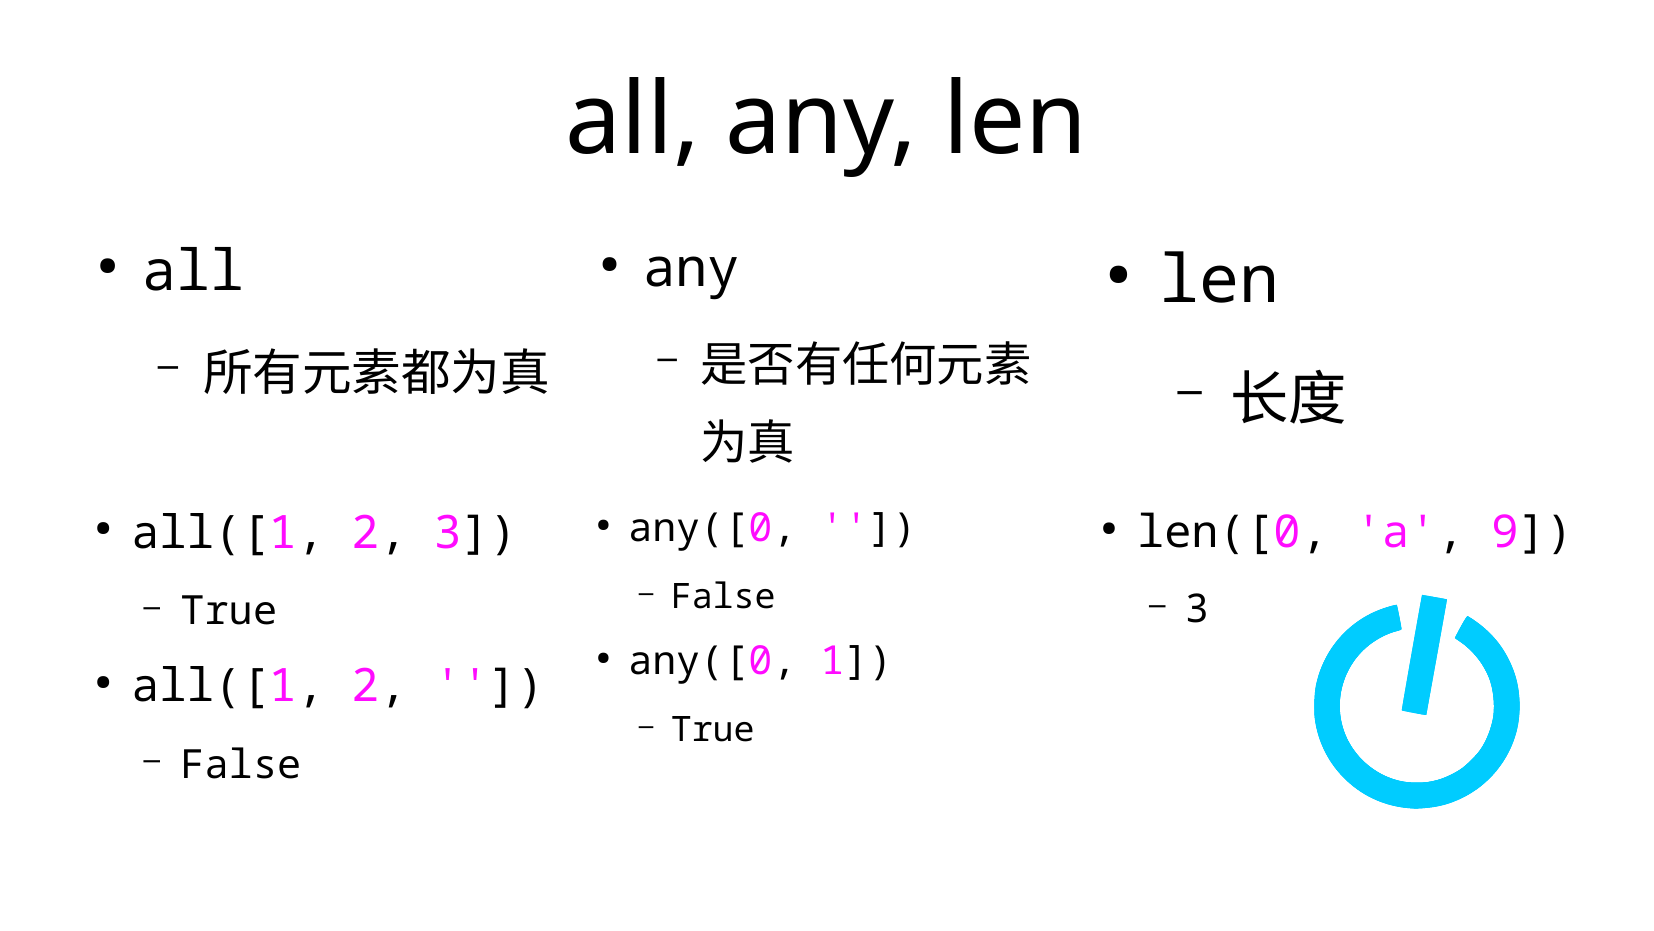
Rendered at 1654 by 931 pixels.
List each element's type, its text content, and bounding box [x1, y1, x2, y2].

list all([1, 2, 3]) True all([1, 2, '']) False [82, 498, 562, 792]
list len([0, 'a', 9]) 3 [1088, 498, 1619, 674]
list all 所有元素都为真 [82, 217, 562, 475]
list any([0, '']) False any([0, 1]) True [585, 498, 1065, 756]
list any 是否有任何元素为真 [585, 217, 1065, 475]
list len 长度 [1088, 217, 1569, 475]
title all, any, len [82, 37, 1571, 193]
